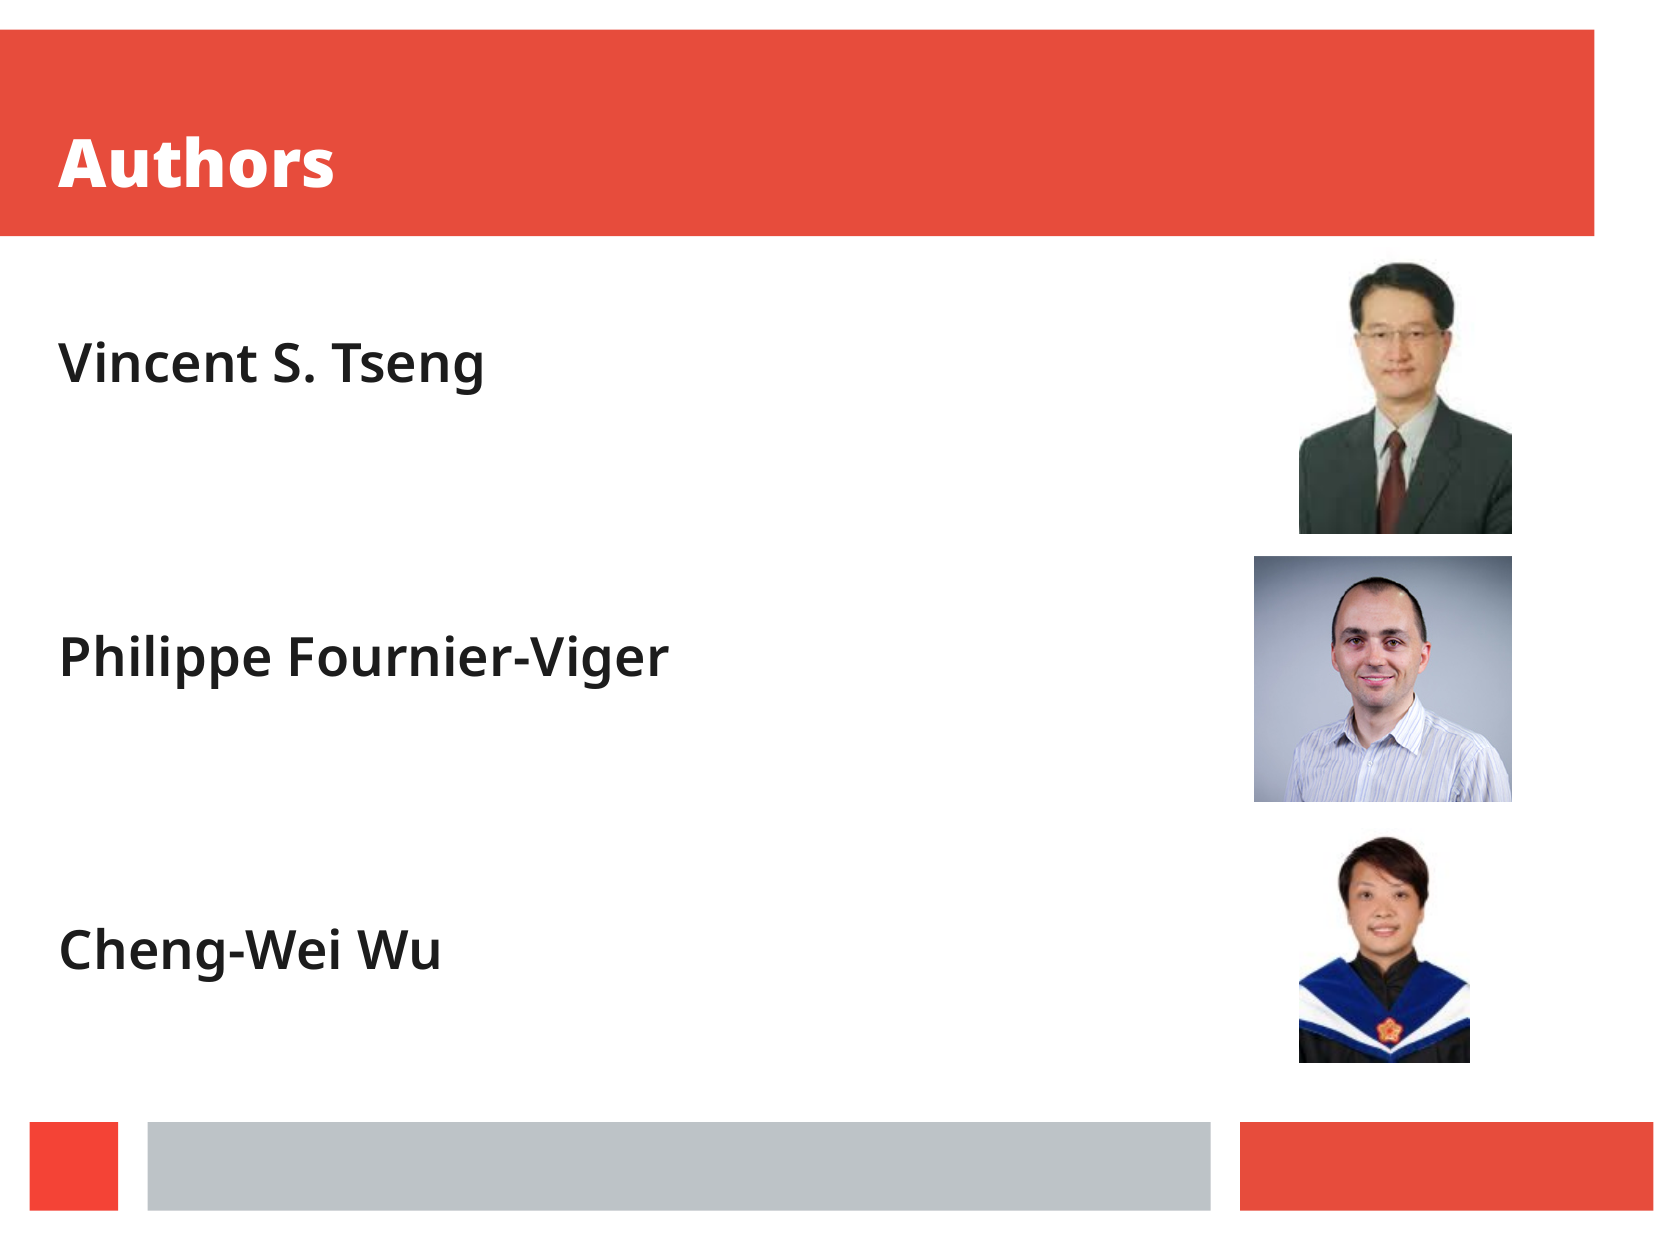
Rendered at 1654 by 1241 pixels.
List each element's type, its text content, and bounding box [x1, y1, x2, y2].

picture [1299, 828, 1470, 1063]
picture [1254, 556, 1512, 802]
list Vincent S. Tseng Philippe Fournier-Viger Cheng-Wei Wu [59, 324, 1565, 1093]
picture [1299, 247, 1512, 534]
title Authors [59, 59, 1595, 207]
